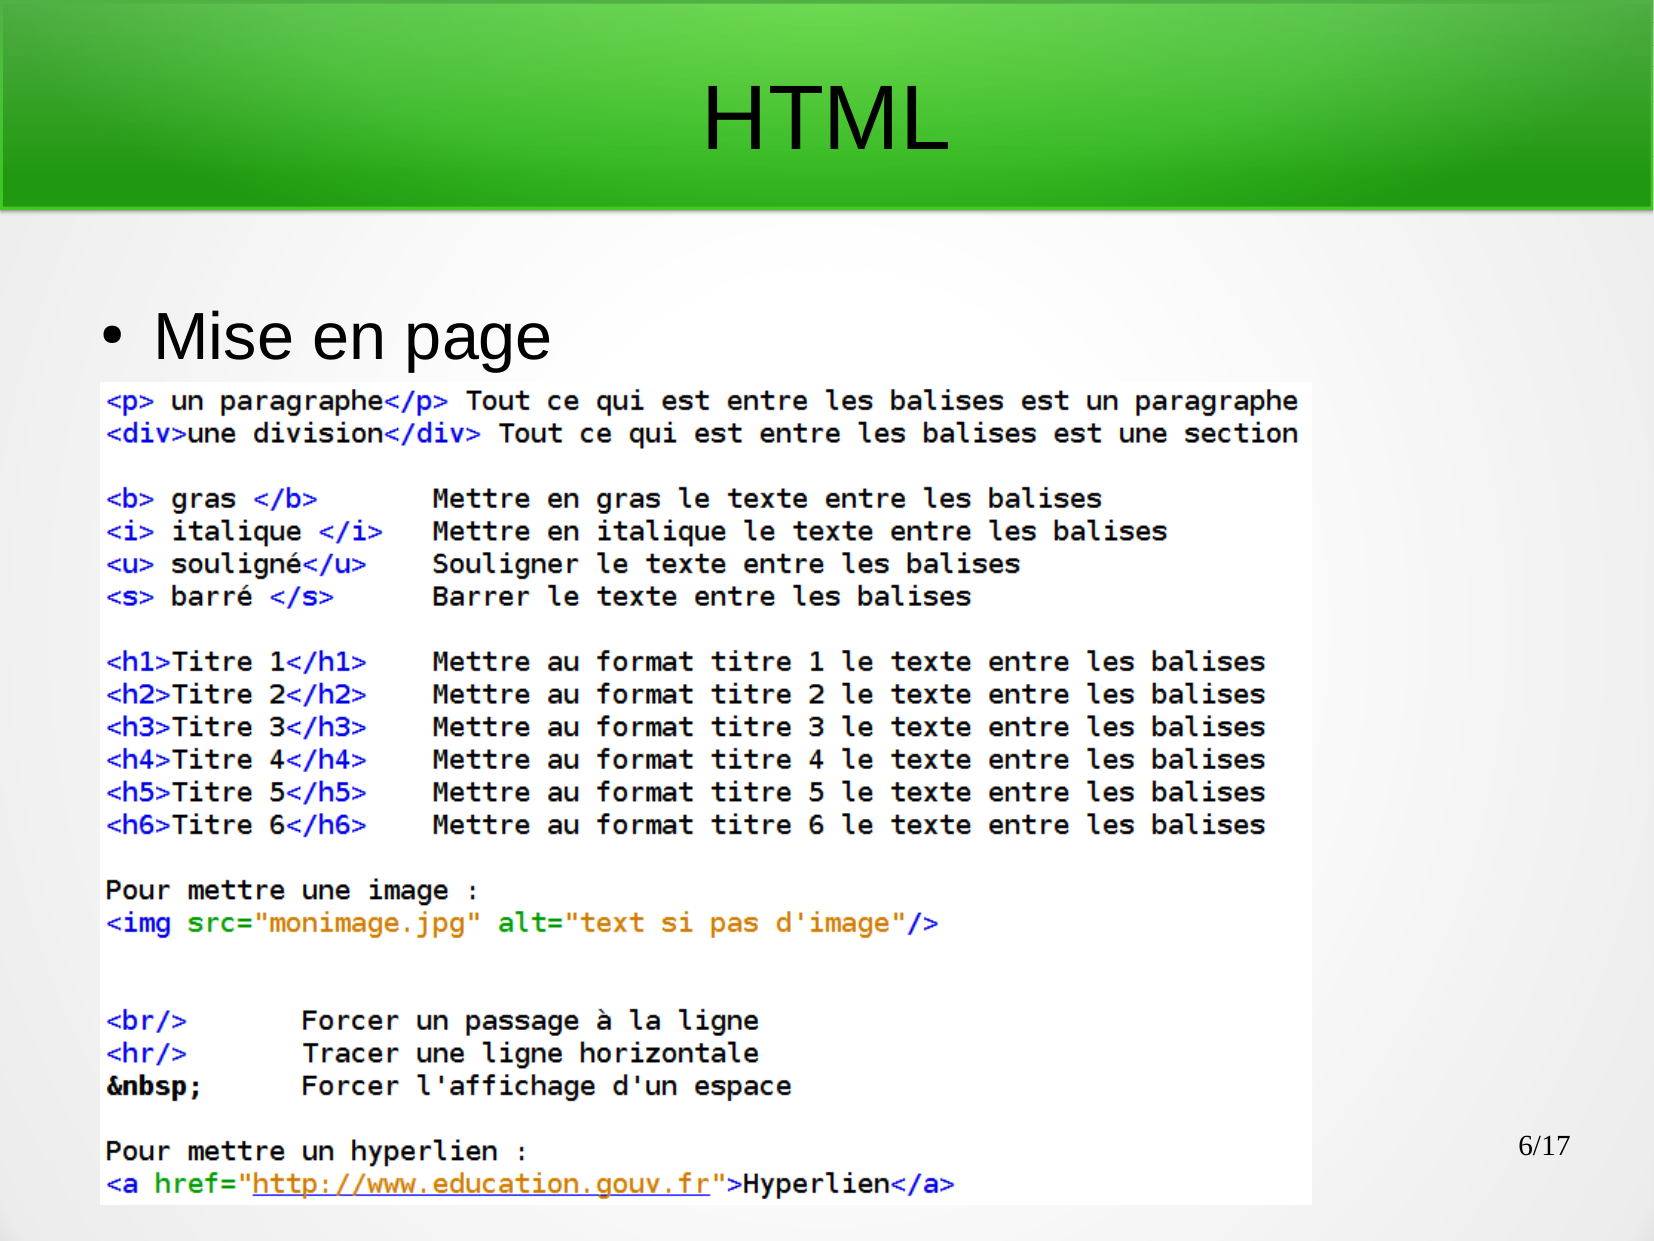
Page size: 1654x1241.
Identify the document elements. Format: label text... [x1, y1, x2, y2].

picture [100, 382, 1312, 1205]
title HTML [82, 47, 1571, 189]
list Mise en page [82, 299, 1571, 1019]
